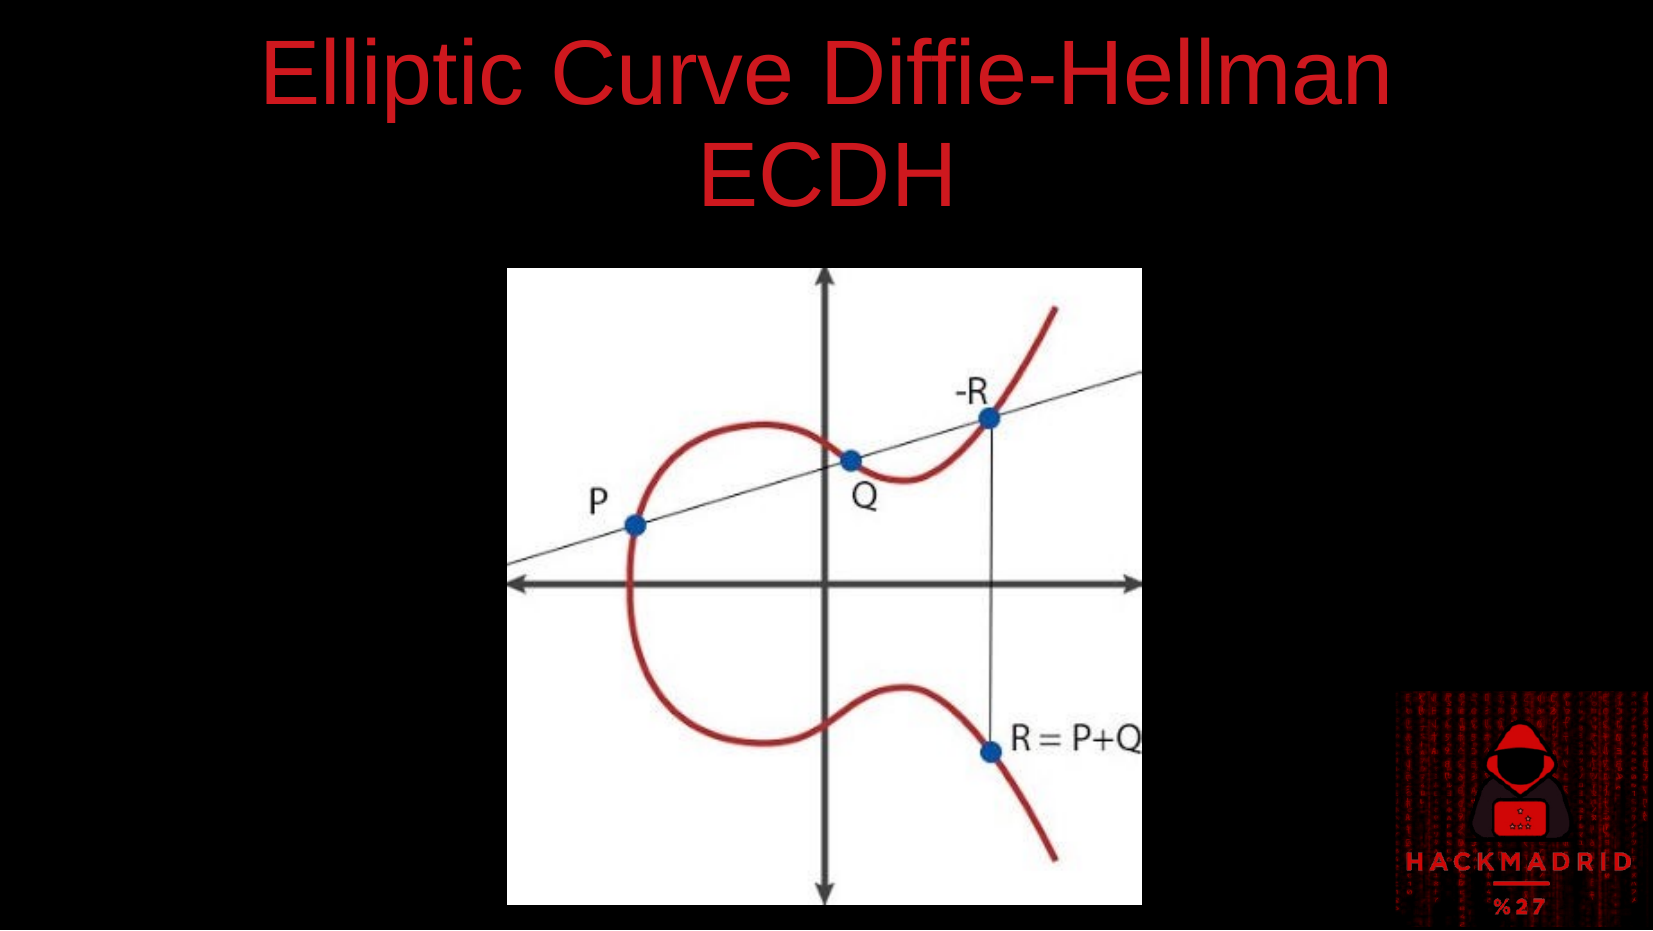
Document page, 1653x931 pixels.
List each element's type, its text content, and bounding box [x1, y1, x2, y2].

title Elliptic Curve Diffie-Hellman ECDH [121, 20, 1534, 228]
text_box [1395, 691, 1649, 927]
picture [507, 268, 1142, 905]
